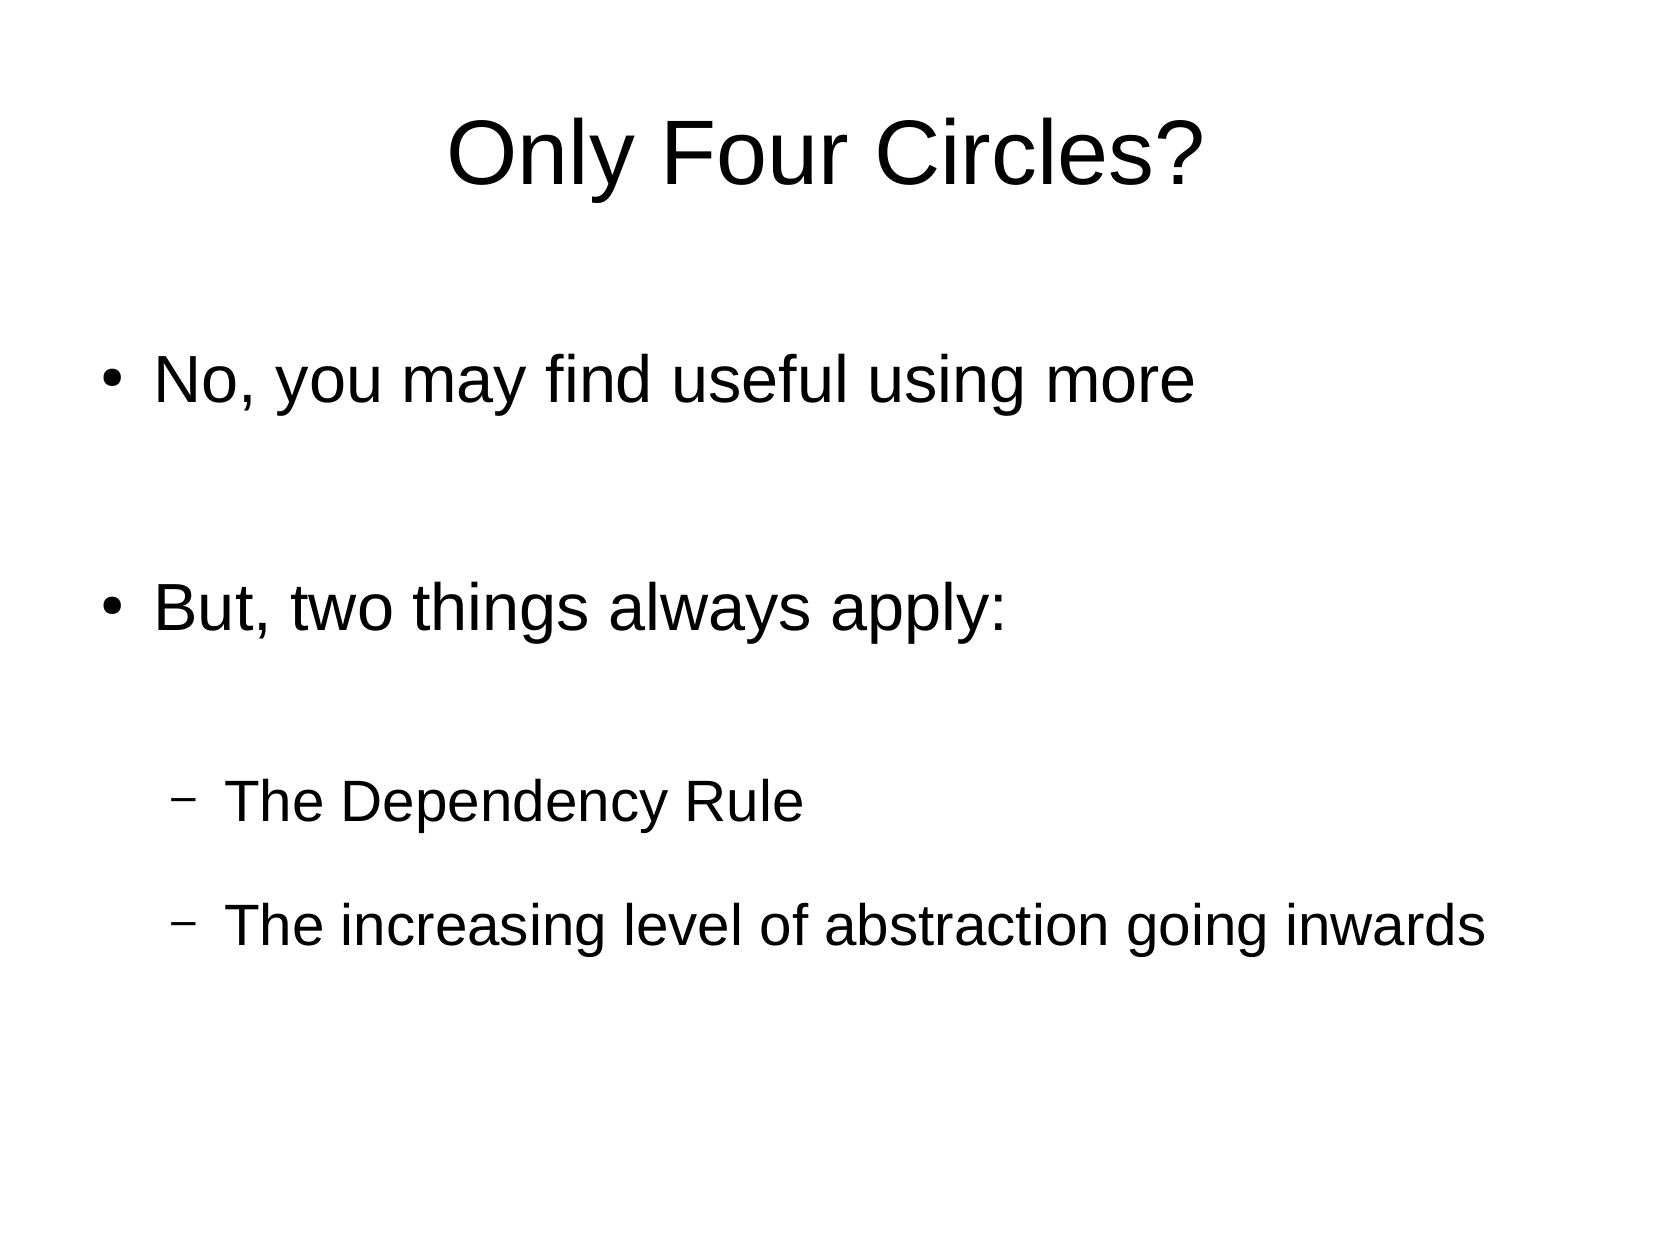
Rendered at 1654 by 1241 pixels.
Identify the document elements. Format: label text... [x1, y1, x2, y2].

title Only Four Circles? [82, 49, 1571, 257]
list No, you may find useful using more But, two things always apply: The Dependency Rule The increasing level of abstraction going inwards [82, 290, 1571, 1010]
